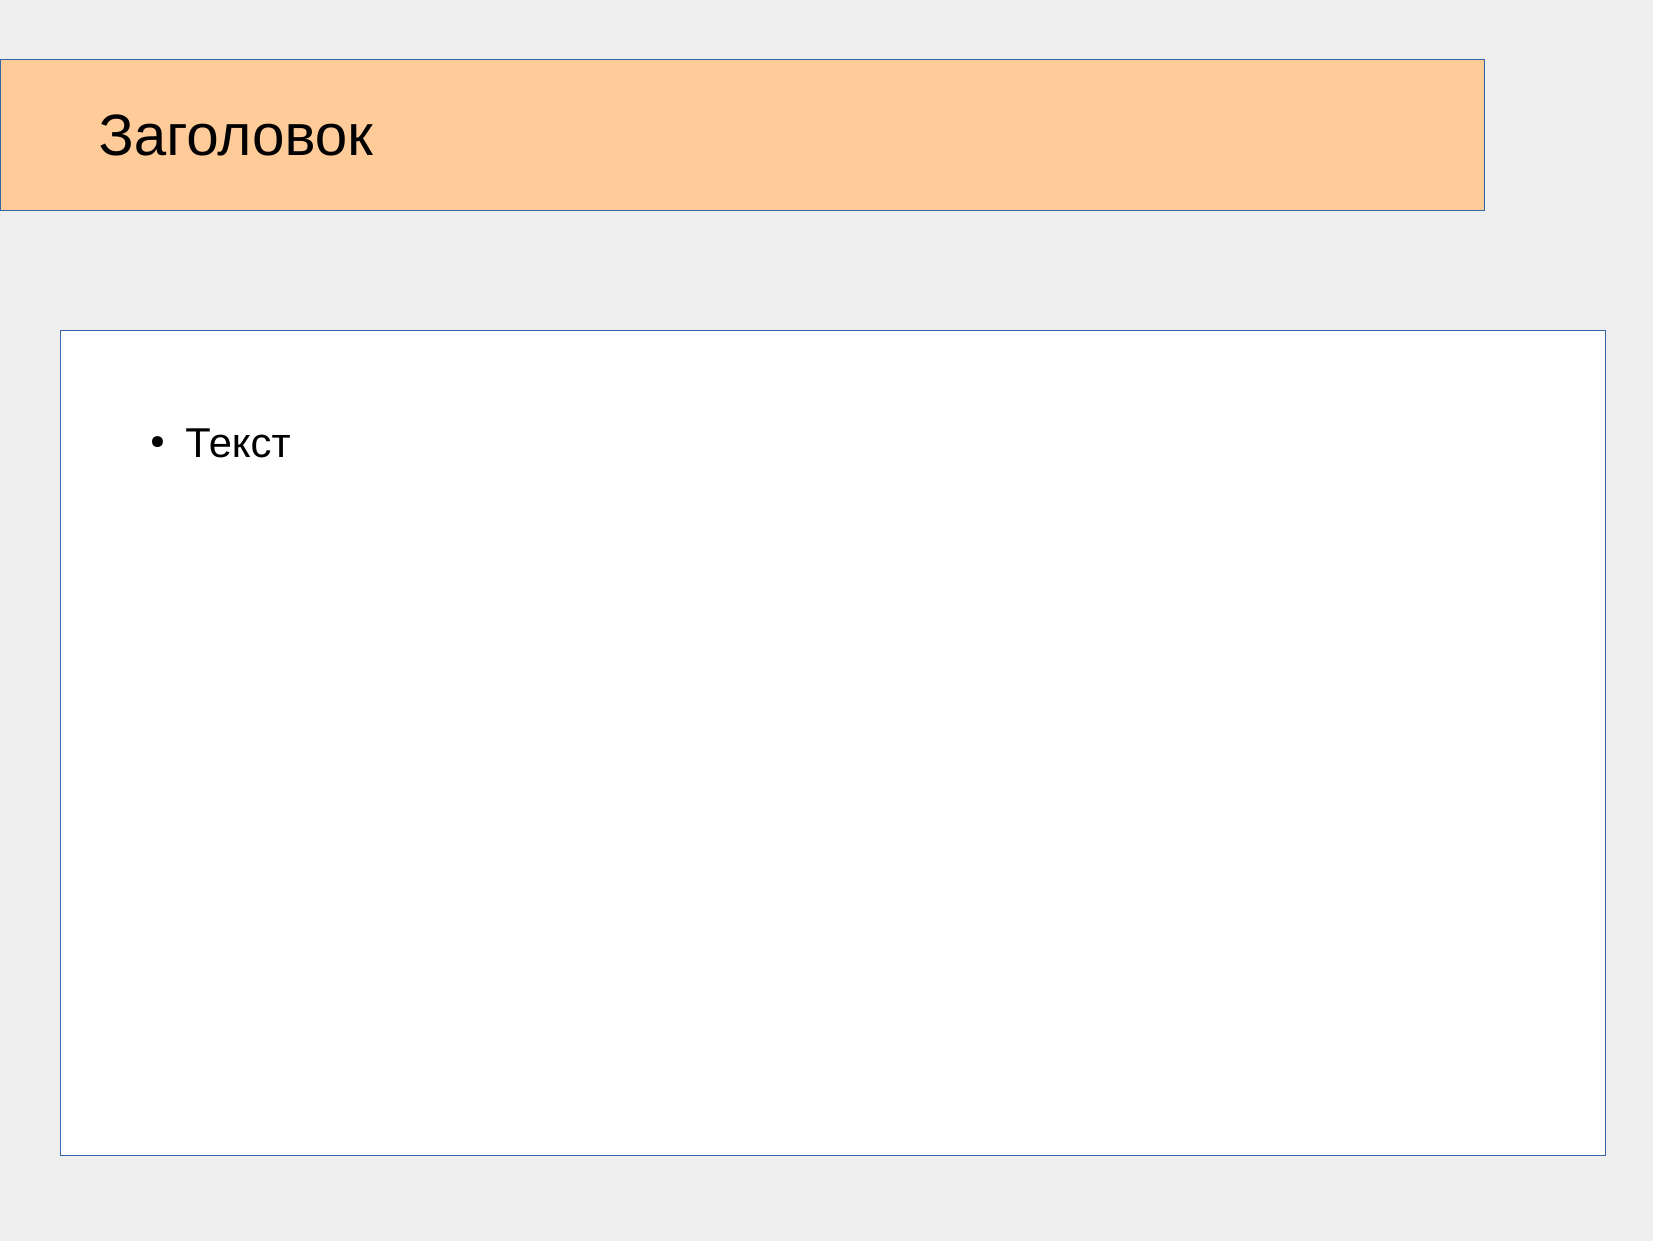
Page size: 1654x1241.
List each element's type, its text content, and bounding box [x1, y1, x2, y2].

text_box Заголовок [0, 59, 1485, 211]
text_box [60, 330, 1606, 1156]
subtitle Текст [150, 420, 1531, 1099]
